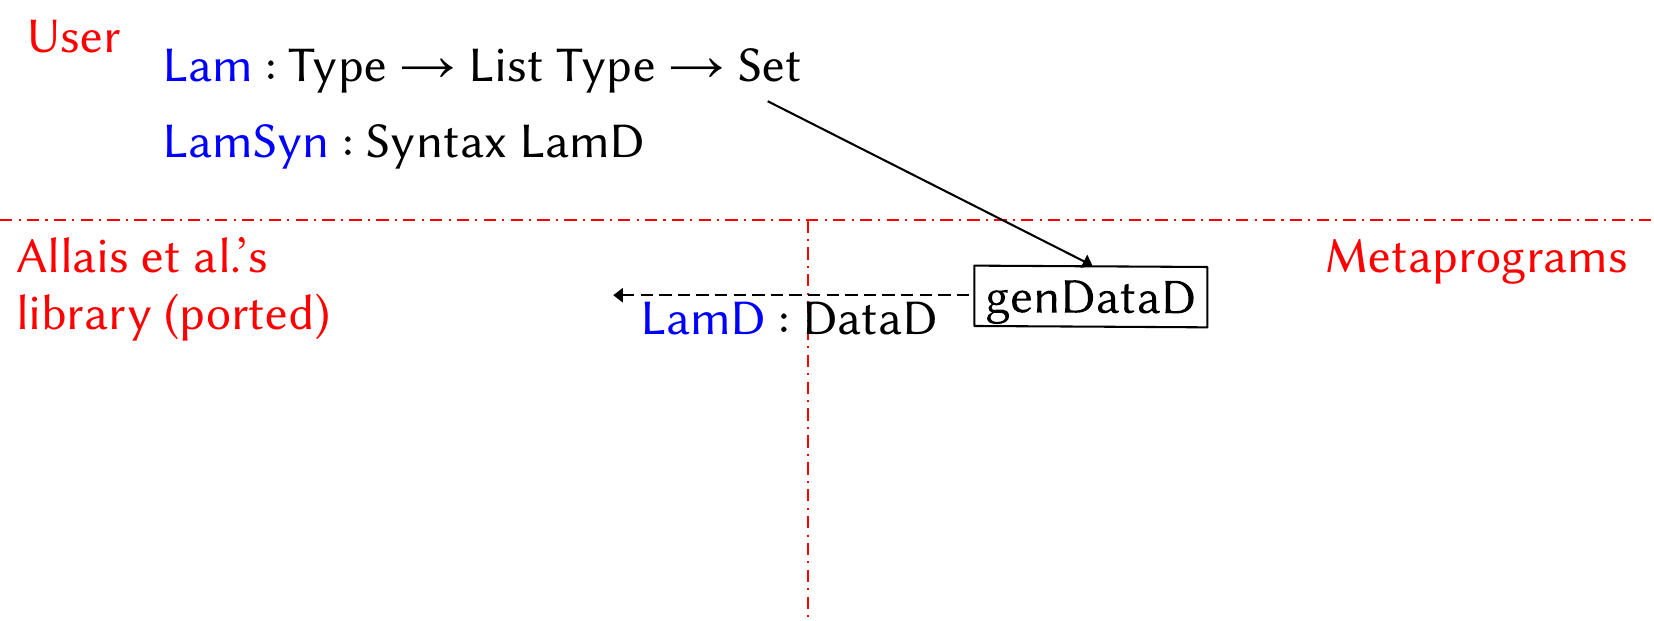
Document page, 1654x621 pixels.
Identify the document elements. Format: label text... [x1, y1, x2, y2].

text_box Allais et al.’s library (ported) [1, 220, 355, 355]
text_box User [0, 0, 148, 72]
text_box genDataD [974, 265, 1208, 328]
text_box Metaprograms [1299, 220, 1654, 296]
text_box LamSyn : Syntax LamD [147, 105, 739, 179]
text_box LamD : DataD [612, 282, 967, 355]
text_box Lam : Type → List Type → Set [147, 29, 821, 102]
